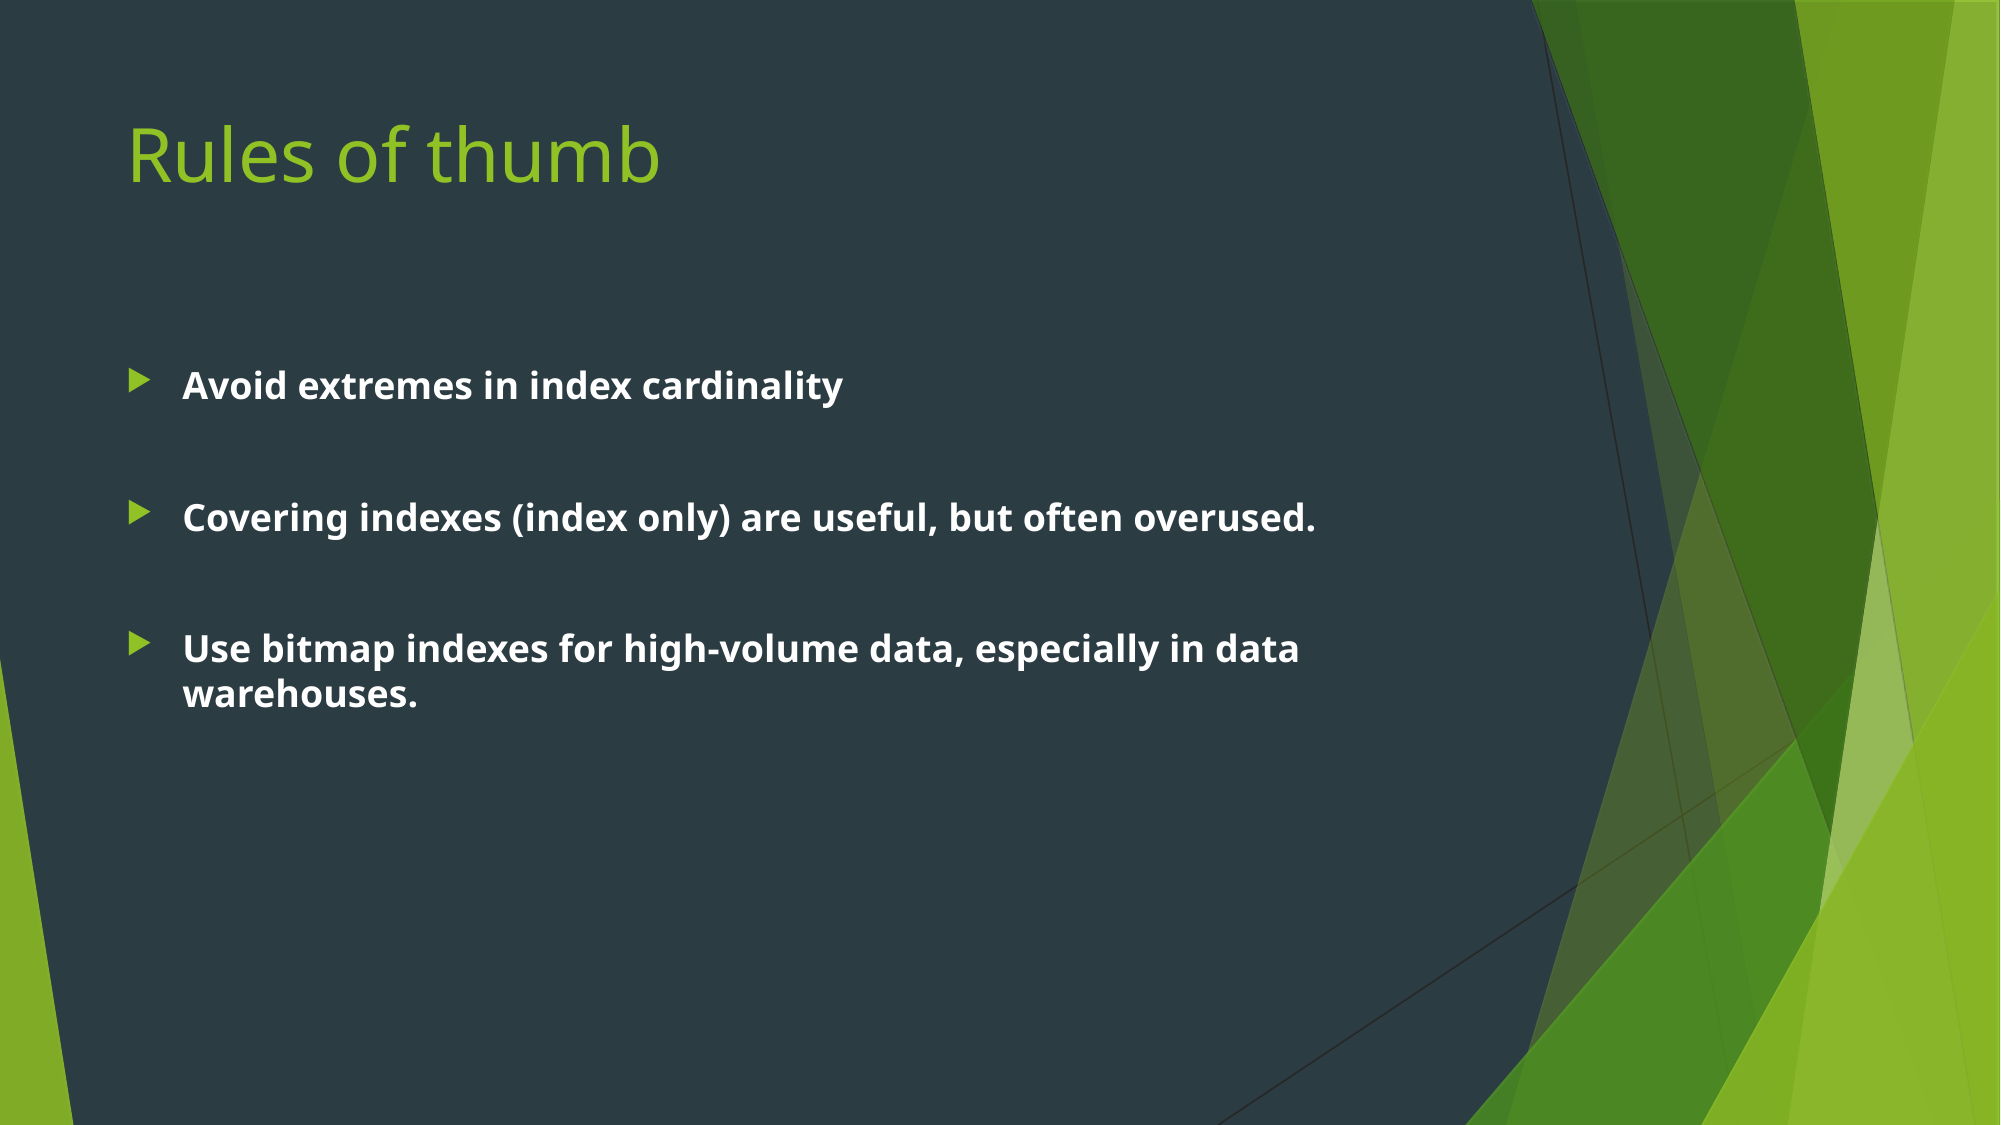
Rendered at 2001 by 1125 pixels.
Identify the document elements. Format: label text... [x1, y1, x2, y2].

list Avoid extremes in index cardinality Covering indexes (index only) are useful, but often overused. Use bitmap indexes for high-volume data, especially in data warehouses. [111, 354, 1522, 992]
title Rules of thumb [111, 99, 1522, 317]
